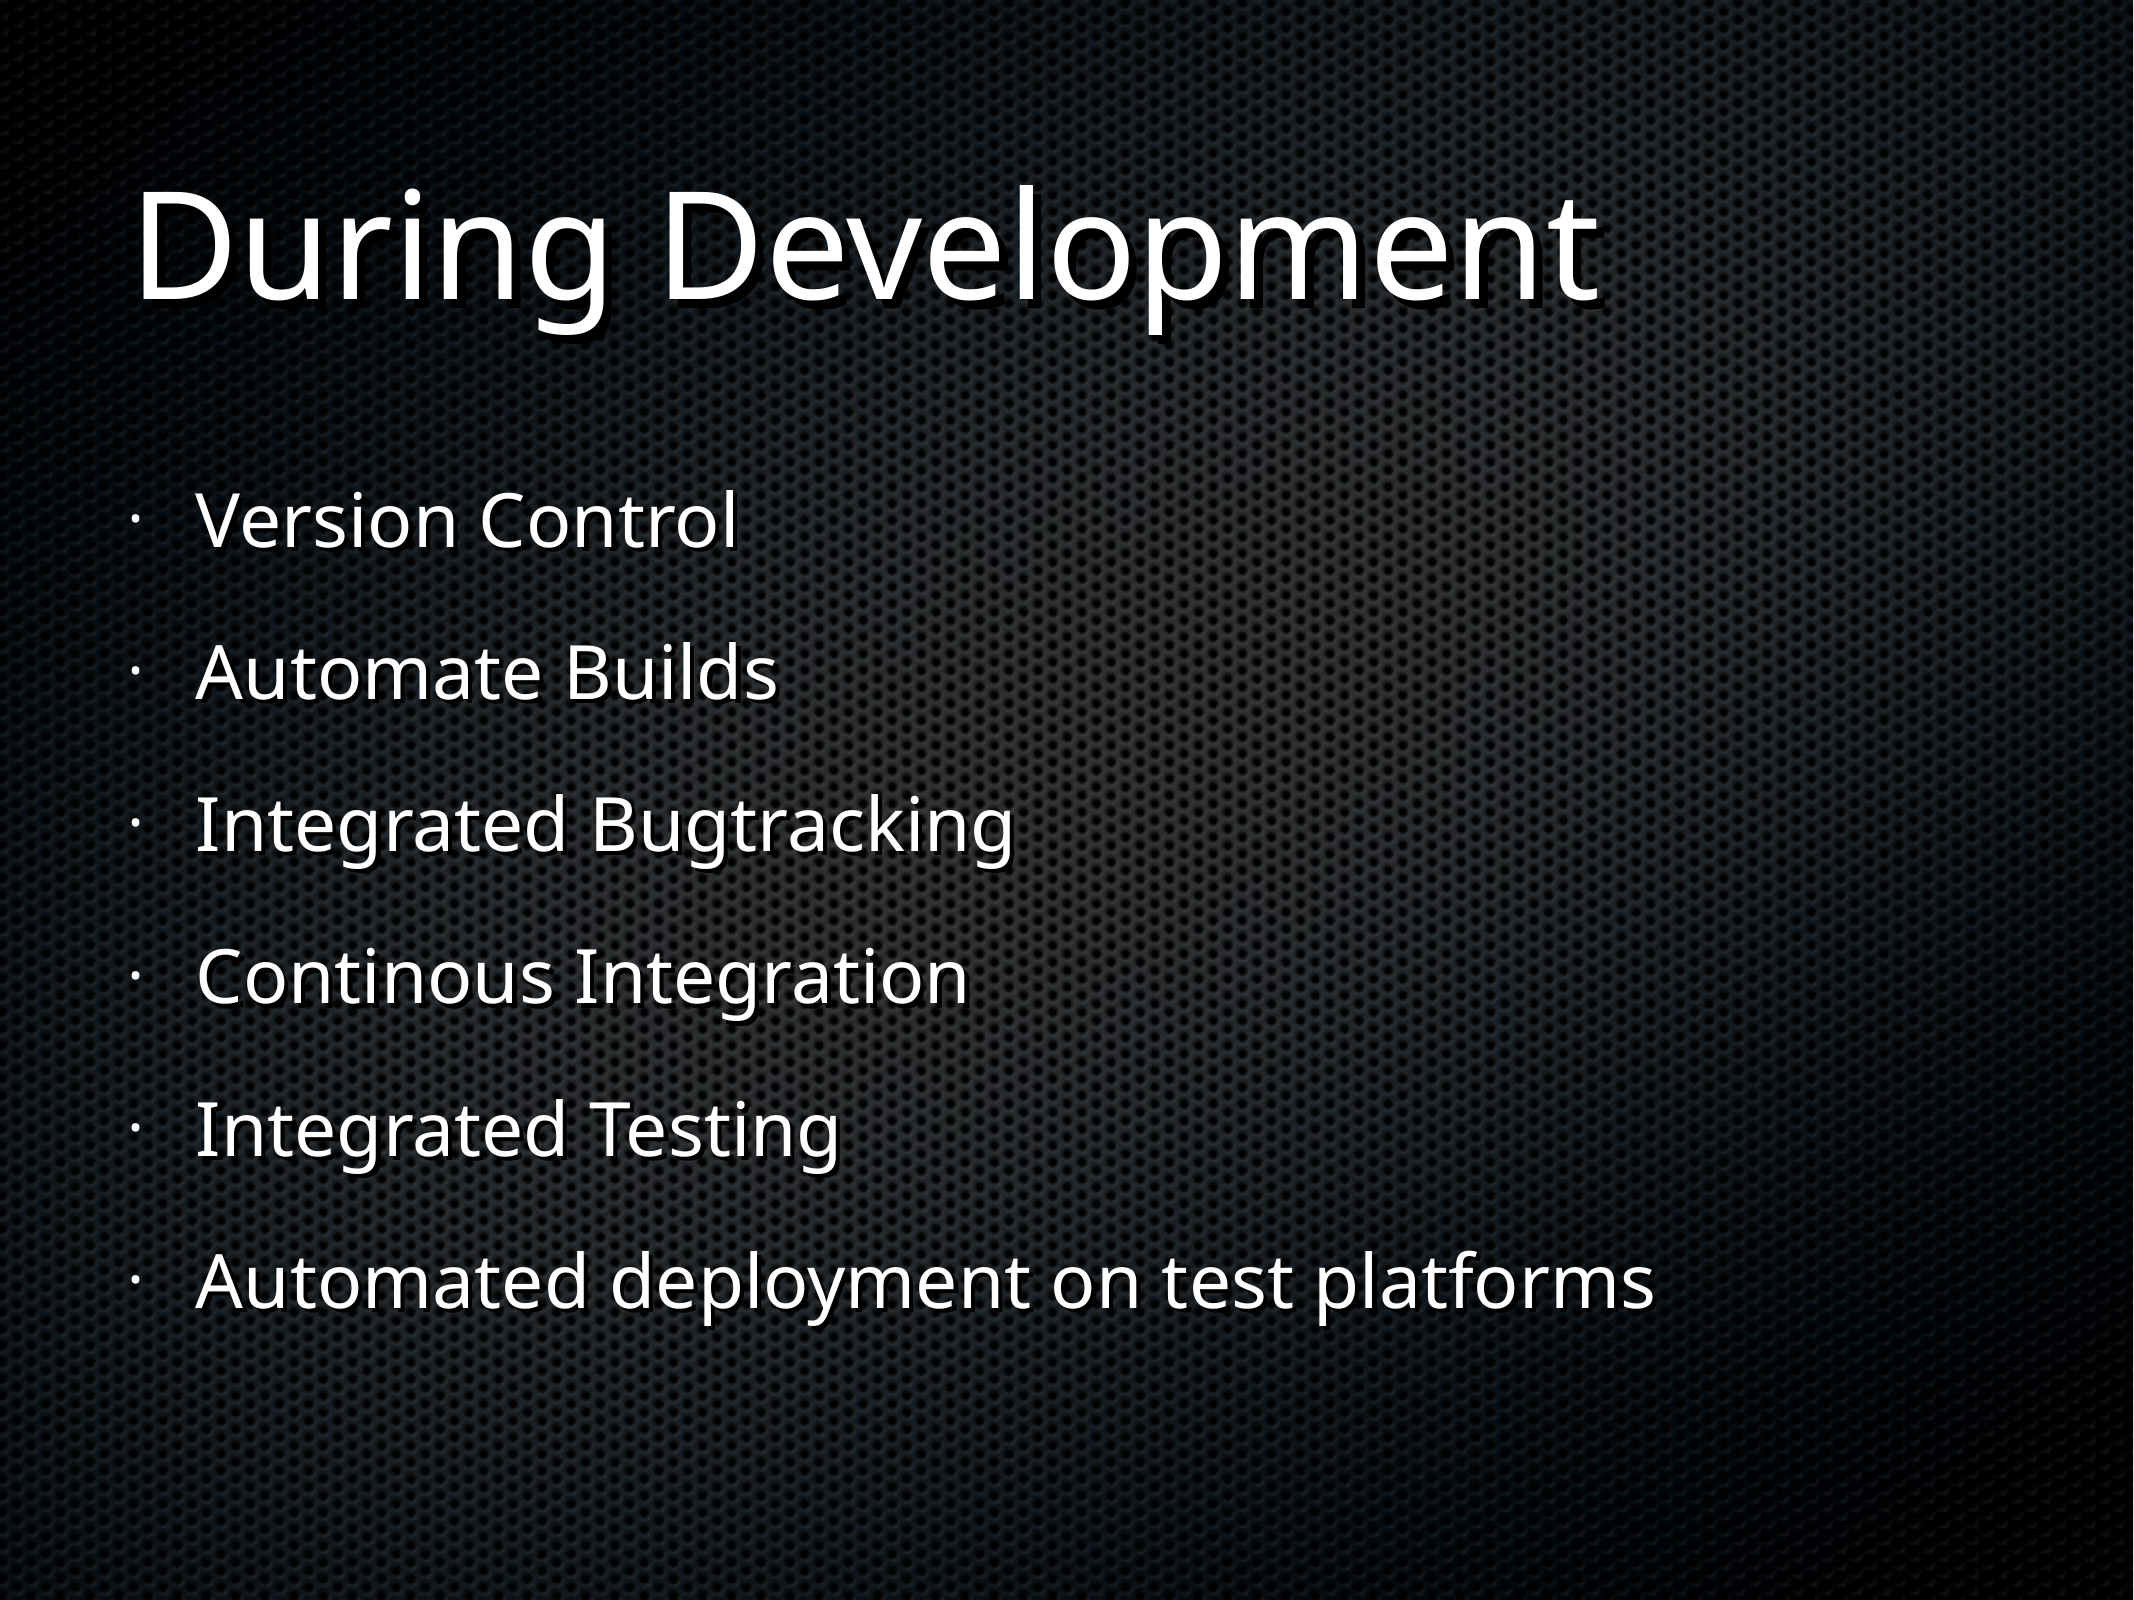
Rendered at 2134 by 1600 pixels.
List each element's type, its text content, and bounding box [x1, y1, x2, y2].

title During Development [129, 41, 2005, 413]
subtitle Version Control Automate Builds Integrated Bugtracking Continous Integration Integrated Testing Automated deployment on test platforms [129, 413, 2005, 1537]
picture [0, 0, 2134, 1600]
